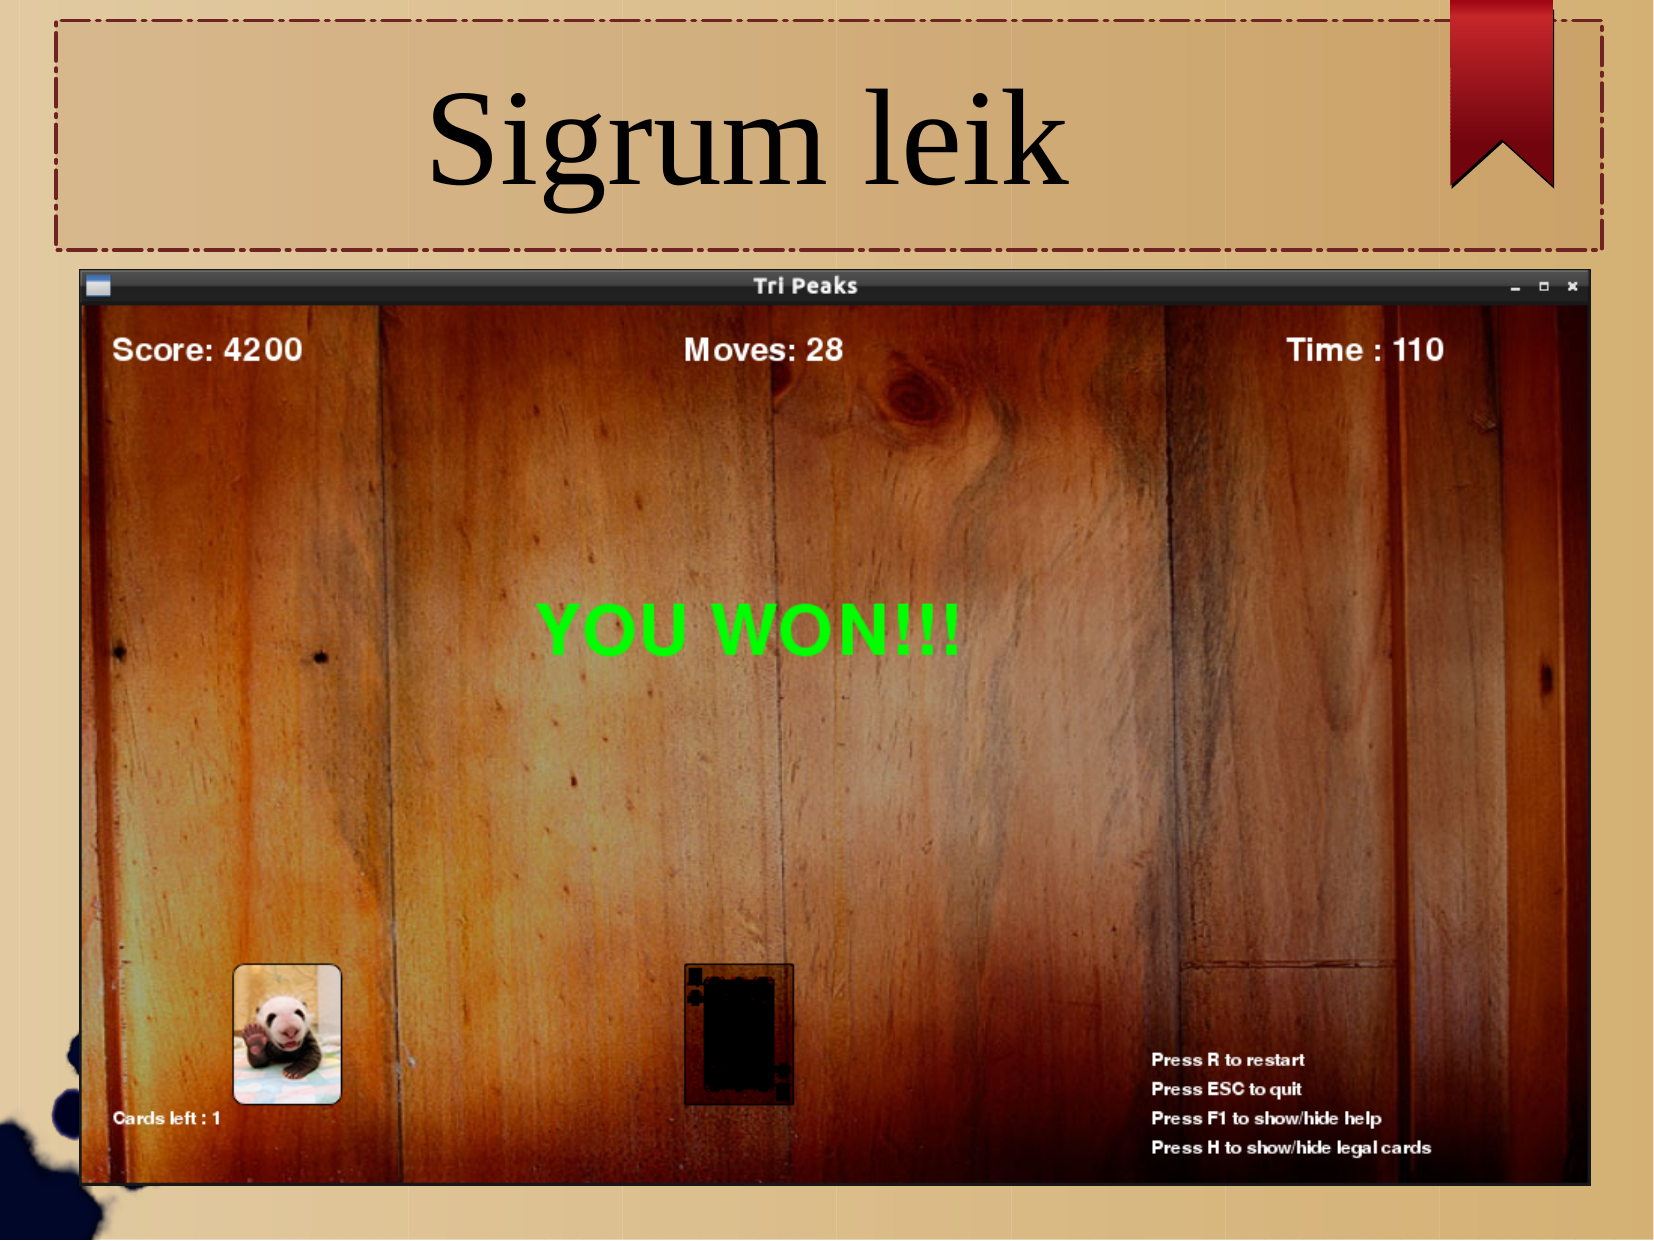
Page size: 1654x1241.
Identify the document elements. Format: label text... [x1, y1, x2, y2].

title Sigrum leik [82, 47, 1412, 229]
picture [79, 269, 1591, 1186]
